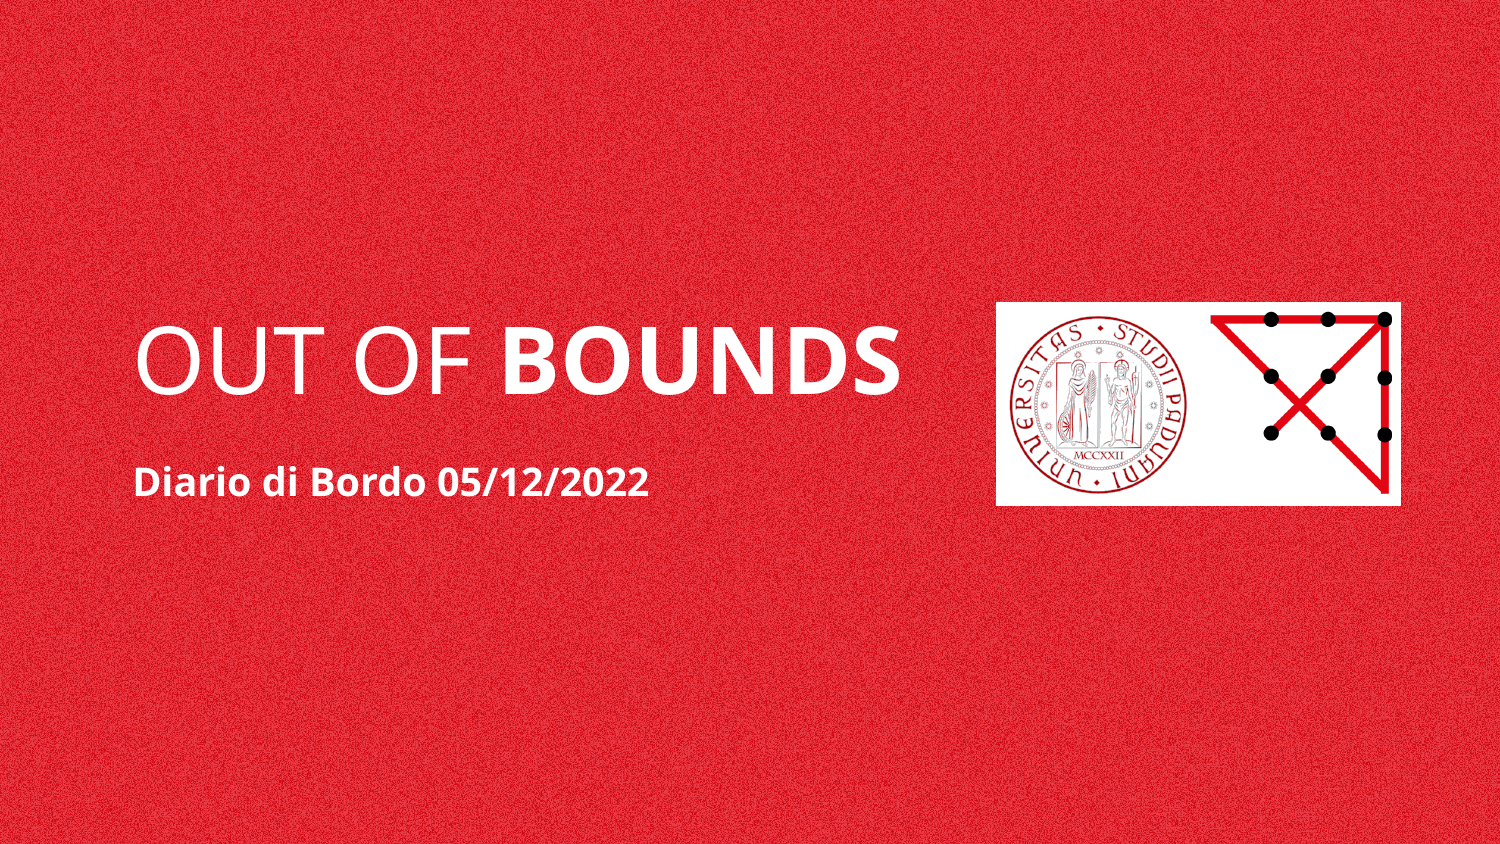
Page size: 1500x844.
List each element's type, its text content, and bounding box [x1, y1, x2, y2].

text_box [996, 303, 1401, 506]
title OUT OF BOUNDS [117, 303, 947, 410]
picture [0, 0, 1500, 844]
subtitle Diario di Bordo 05/12/2022 [117, 447, 1383, 515]
